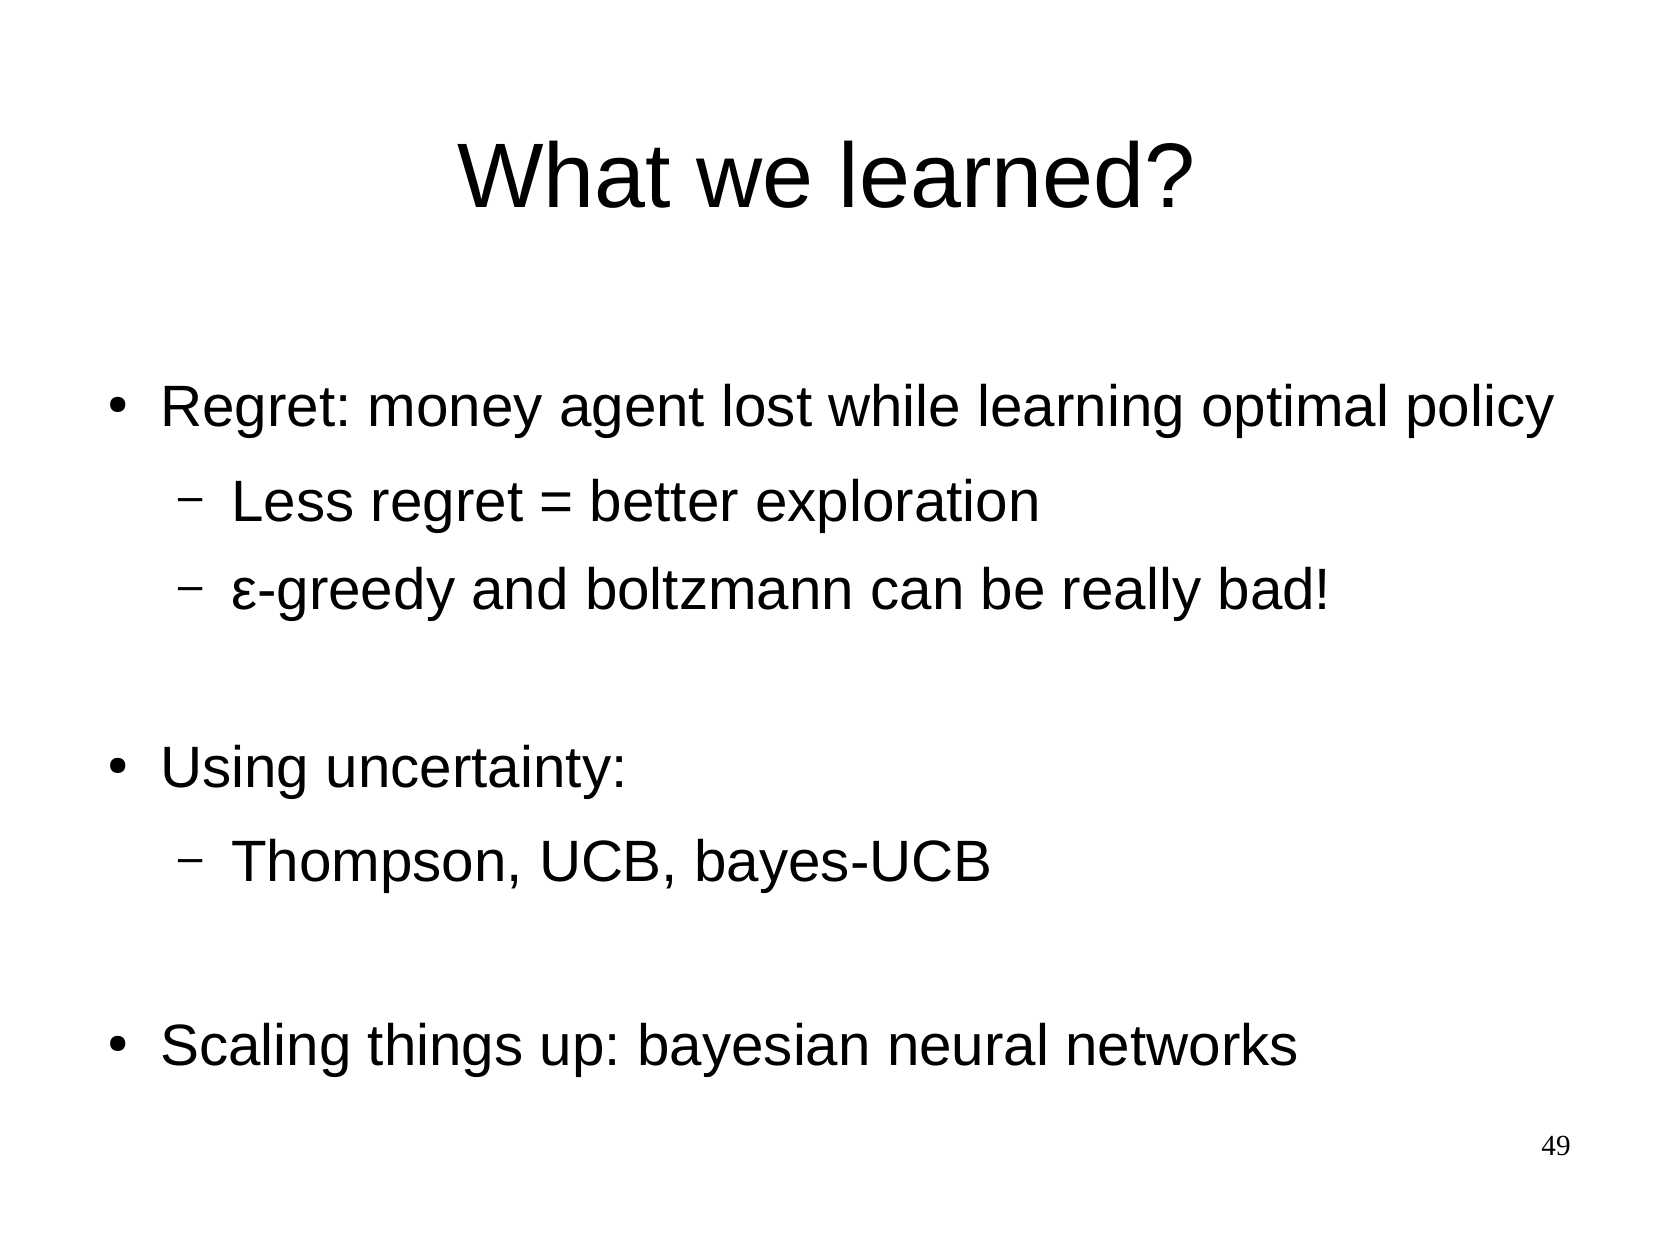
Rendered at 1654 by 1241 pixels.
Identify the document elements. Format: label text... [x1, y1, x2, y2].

list Regret: money agent lost while learning optimal policy Less regret = better exploration ε-greedy and boltzmann can be really bad! Using uncertainty: Thompson, UCB, bayes-UCB Scaling things up: bayesian neural networks [89, 279, 1578, 1241]
title What we learned? [82, 72, 1571, 280]
